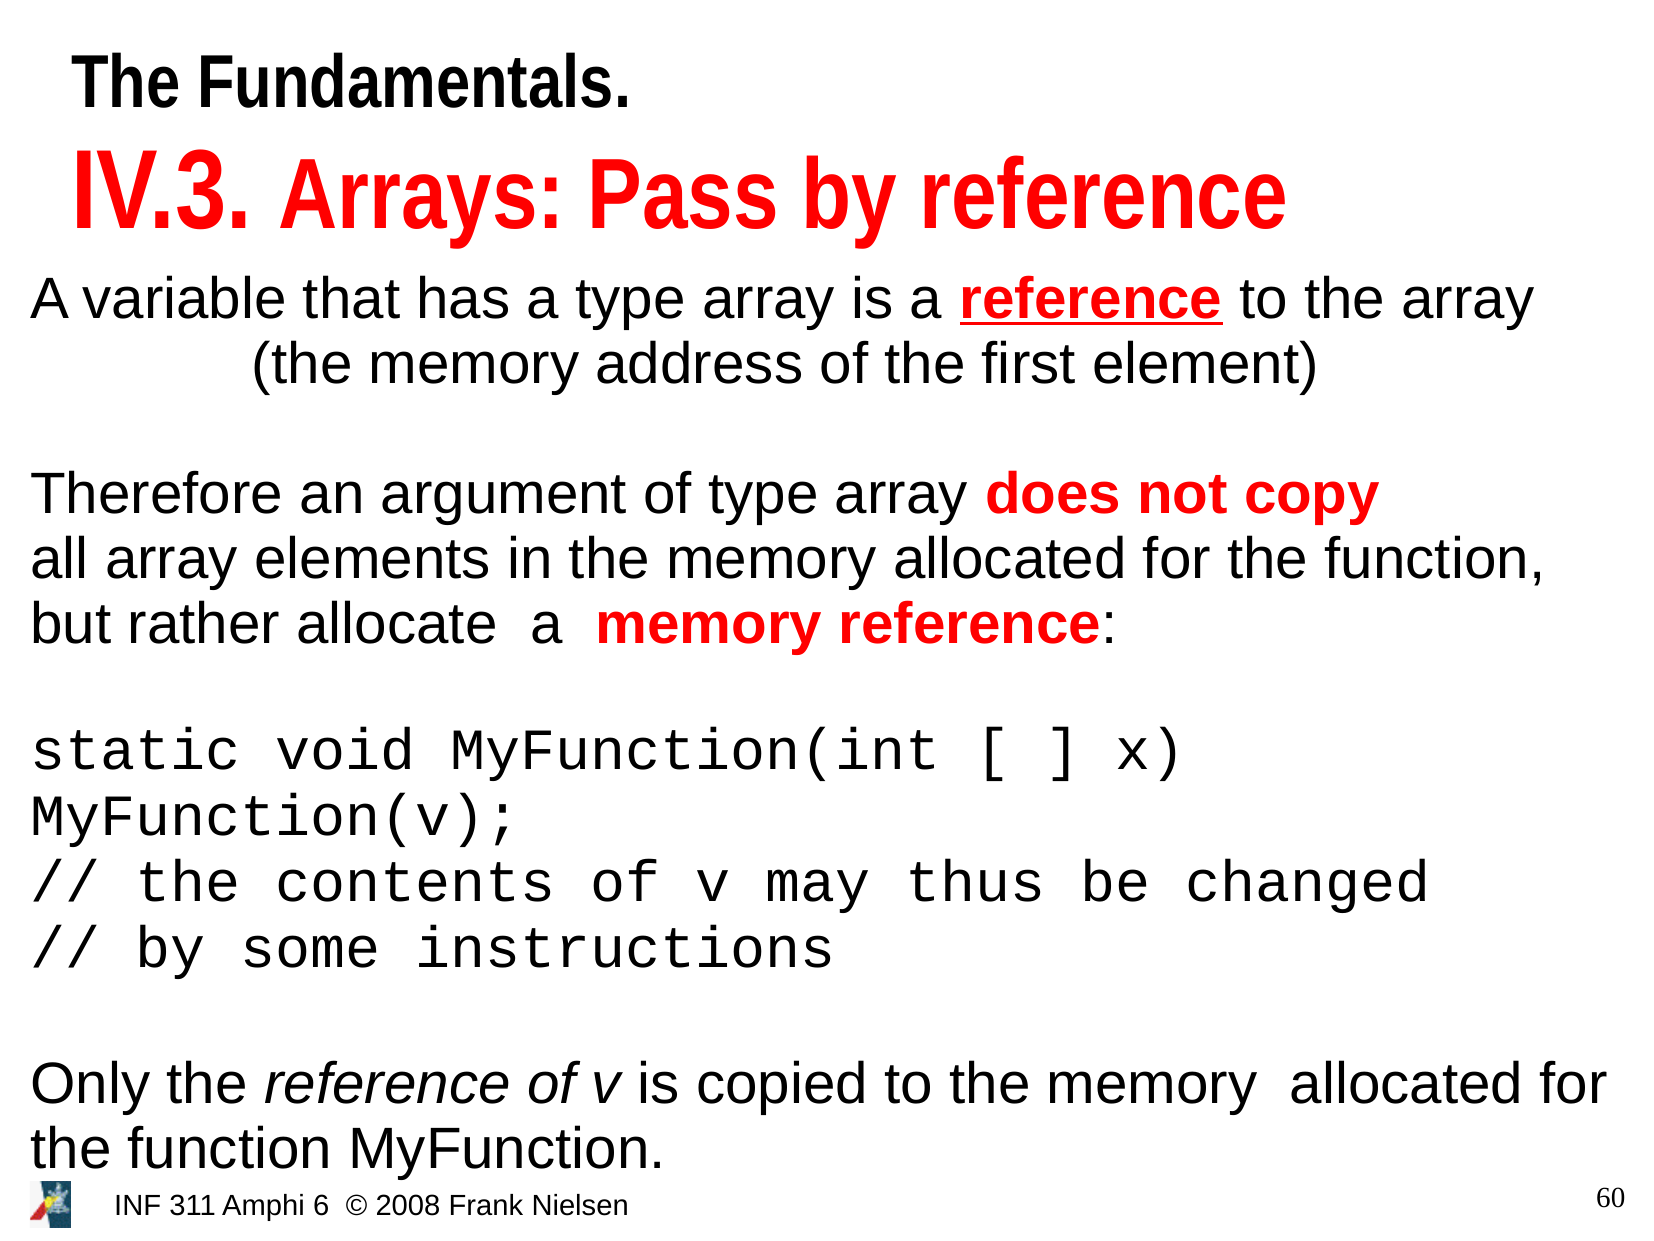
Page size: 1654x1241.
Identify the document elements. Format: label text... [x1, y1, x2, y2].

text_box The Fundamentals. IV.3. Arrays: Pass by reference [56, 29, 1301, 258]
picture [29, 1182, 71, 1228]
text_box A variable that has a type array is a reference to the array (the memory address of the first element) Therefore an argument of type array does not copy all array elements in the memory allocated for the function, but rather allocate a memory reference: static void MyFunction(int [ ] x) MyFunction(v); // the contents of v may thus be changed // by some instructions Only the reference of v is copied to the memory allocated for the function MyFunction. [15, 258, 1625, 1182]
